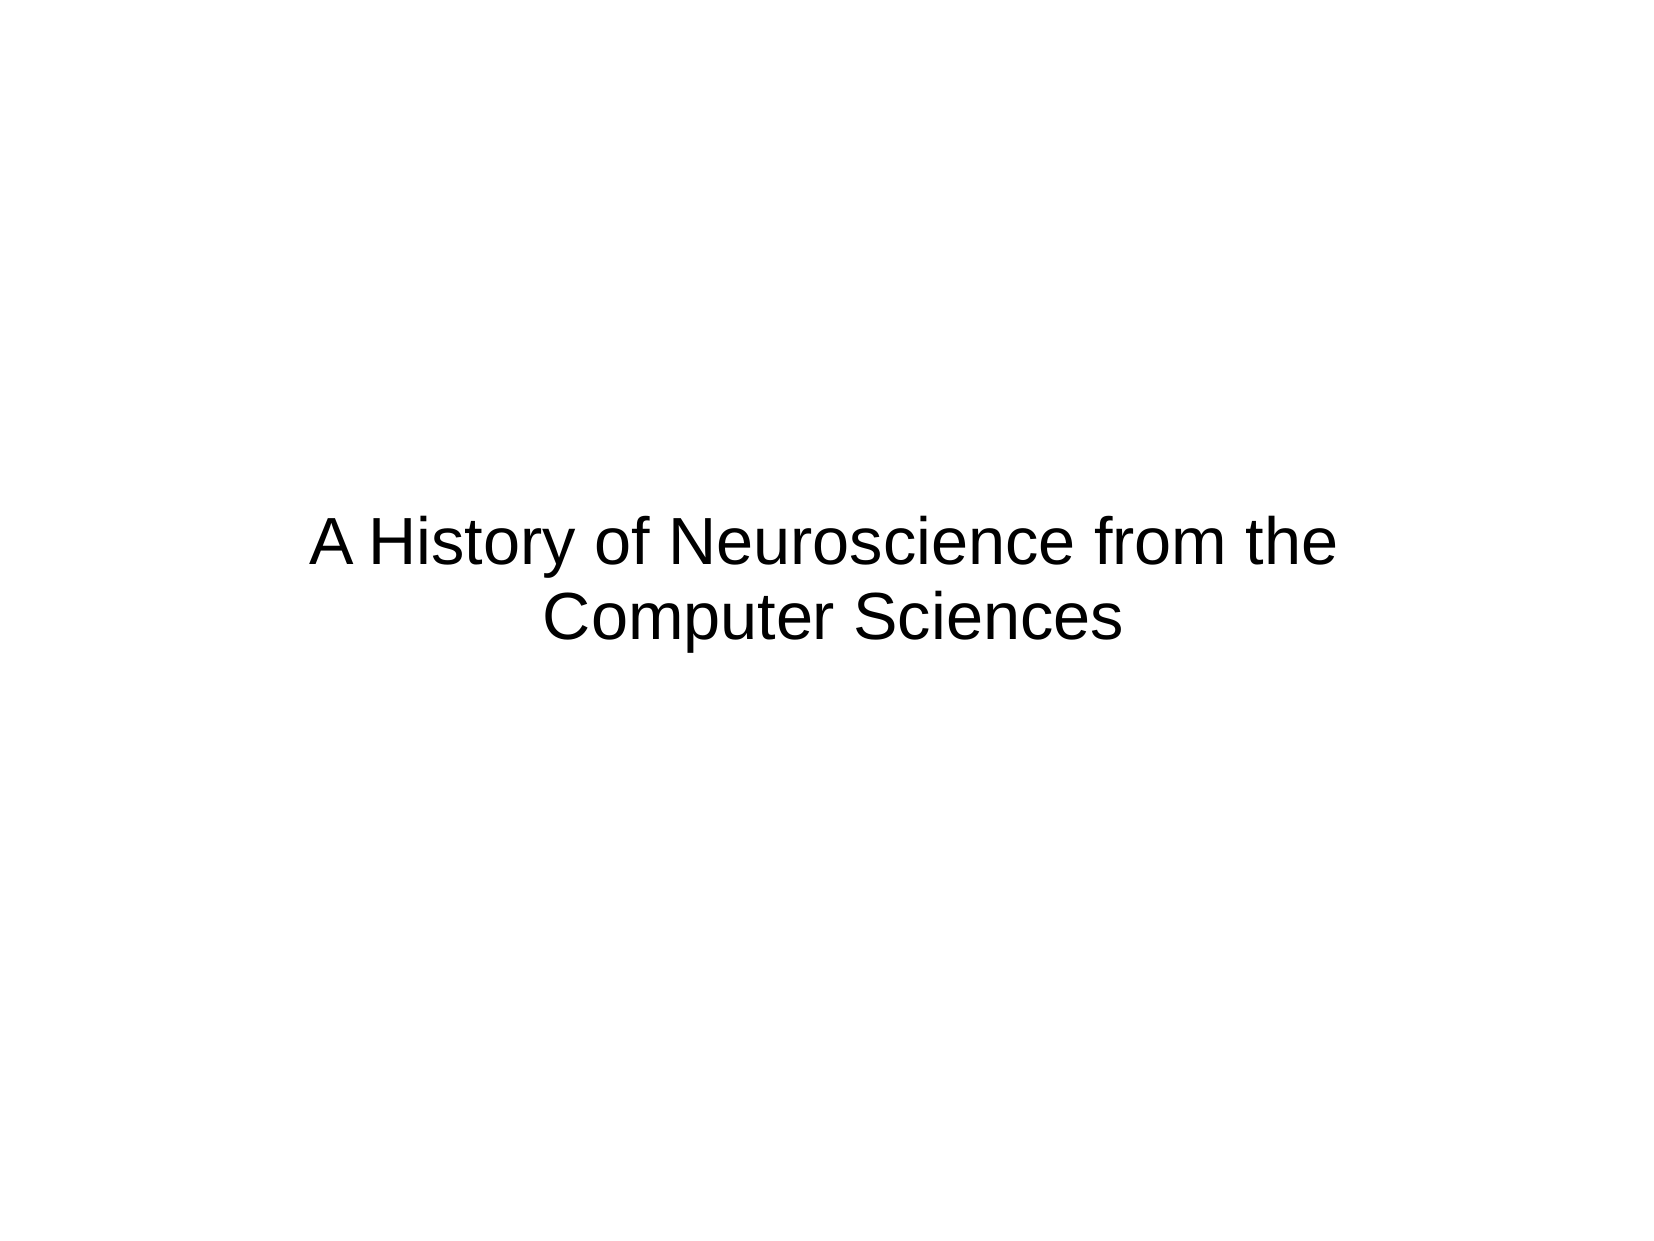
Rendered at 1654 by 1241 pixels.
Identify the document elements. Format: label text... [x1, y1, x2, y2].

subtitle A History of Neuroscience from the Computer Sciences [106, 219, 1562, 939]
